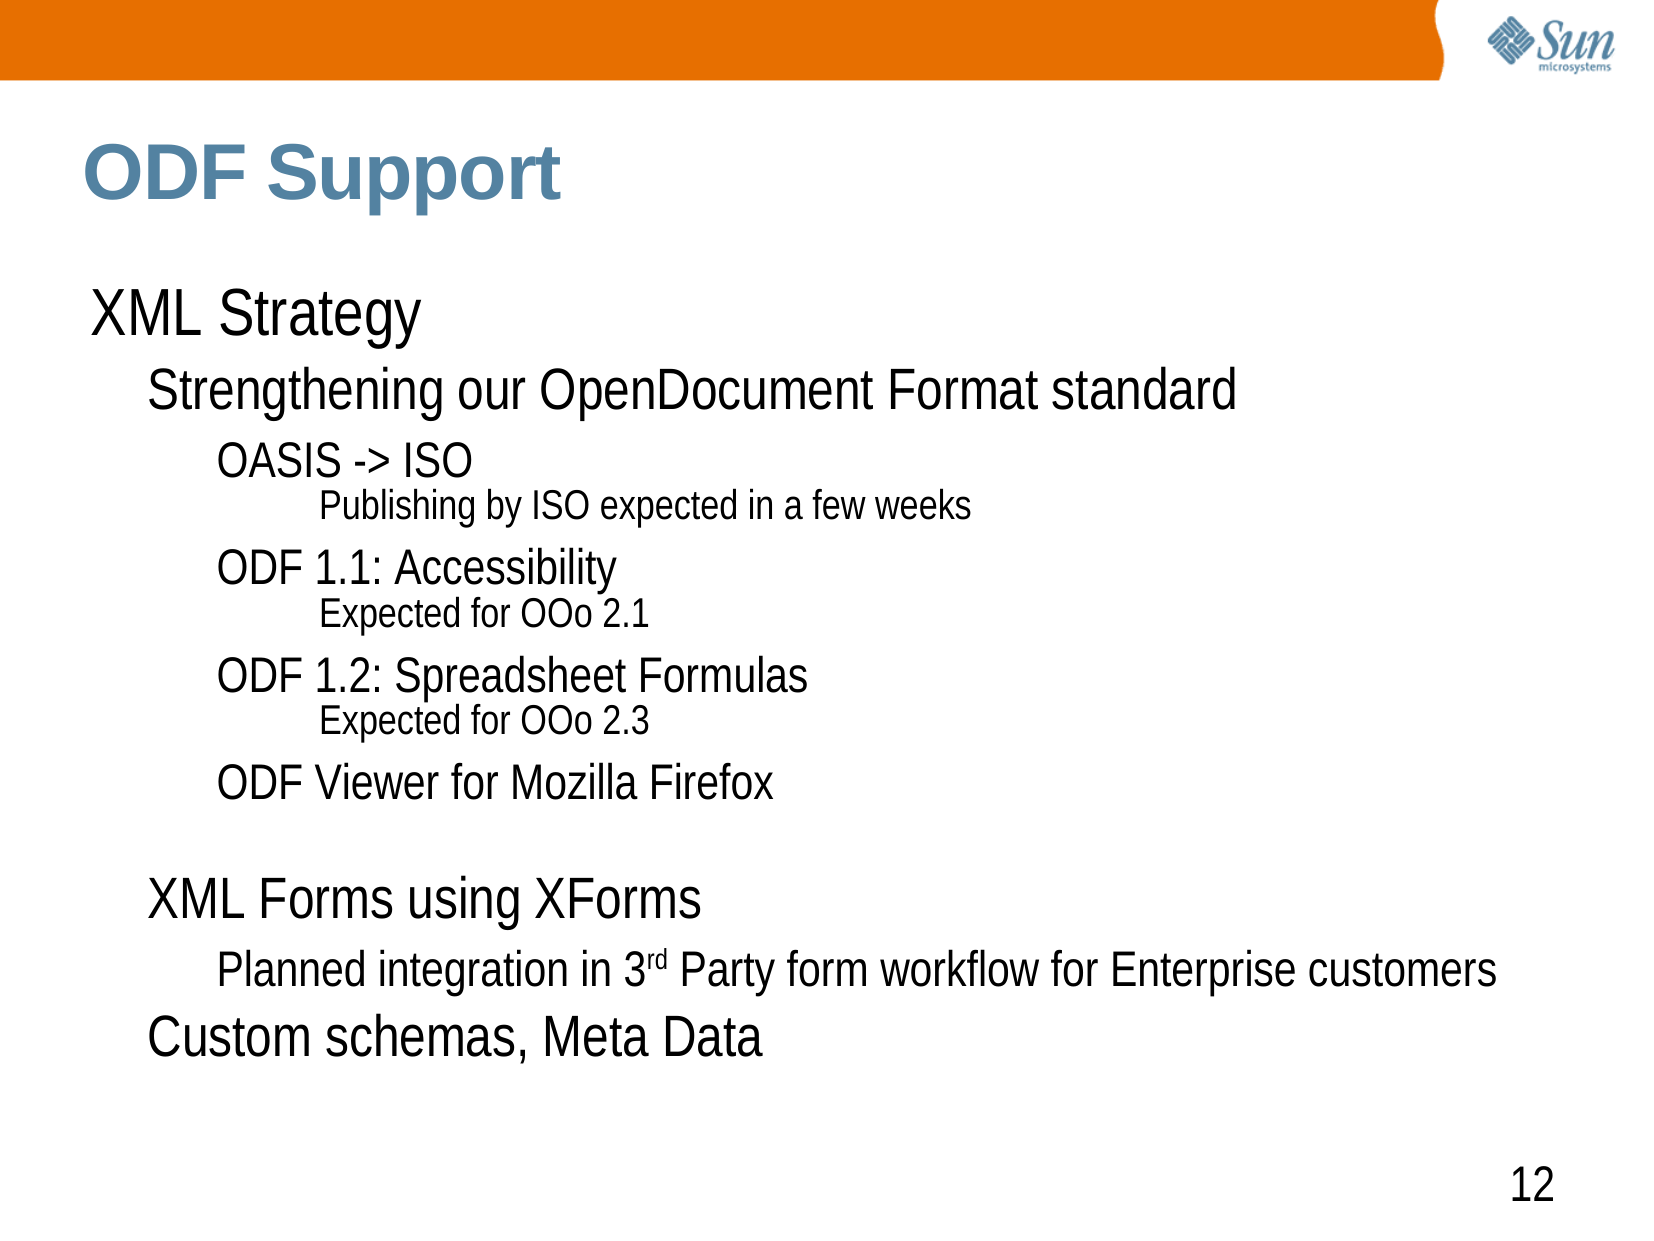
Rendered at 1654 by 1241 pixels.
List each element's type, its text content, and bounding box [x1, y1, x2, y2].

title ODF Support [82, 135, 1585, 251]
picture [0, 0, 1654, 83]
list XML Strategy Strengthening our OpenDocument Format standard OASIS -> ISO Publishing by ISO expected in a few weeks ODF 1.1: Accessibility Expected for OOo 2.1 ODF 1.2: Spreadsheet Formulas Expected for OOo 2.3 ODF Viewer for Mozilla Firefox XML Forms using XForms Planned integration in 3rd Party form workflow for Enterprise customers Custom schemas, Meta Data [71, 283, 1545, 1121]
